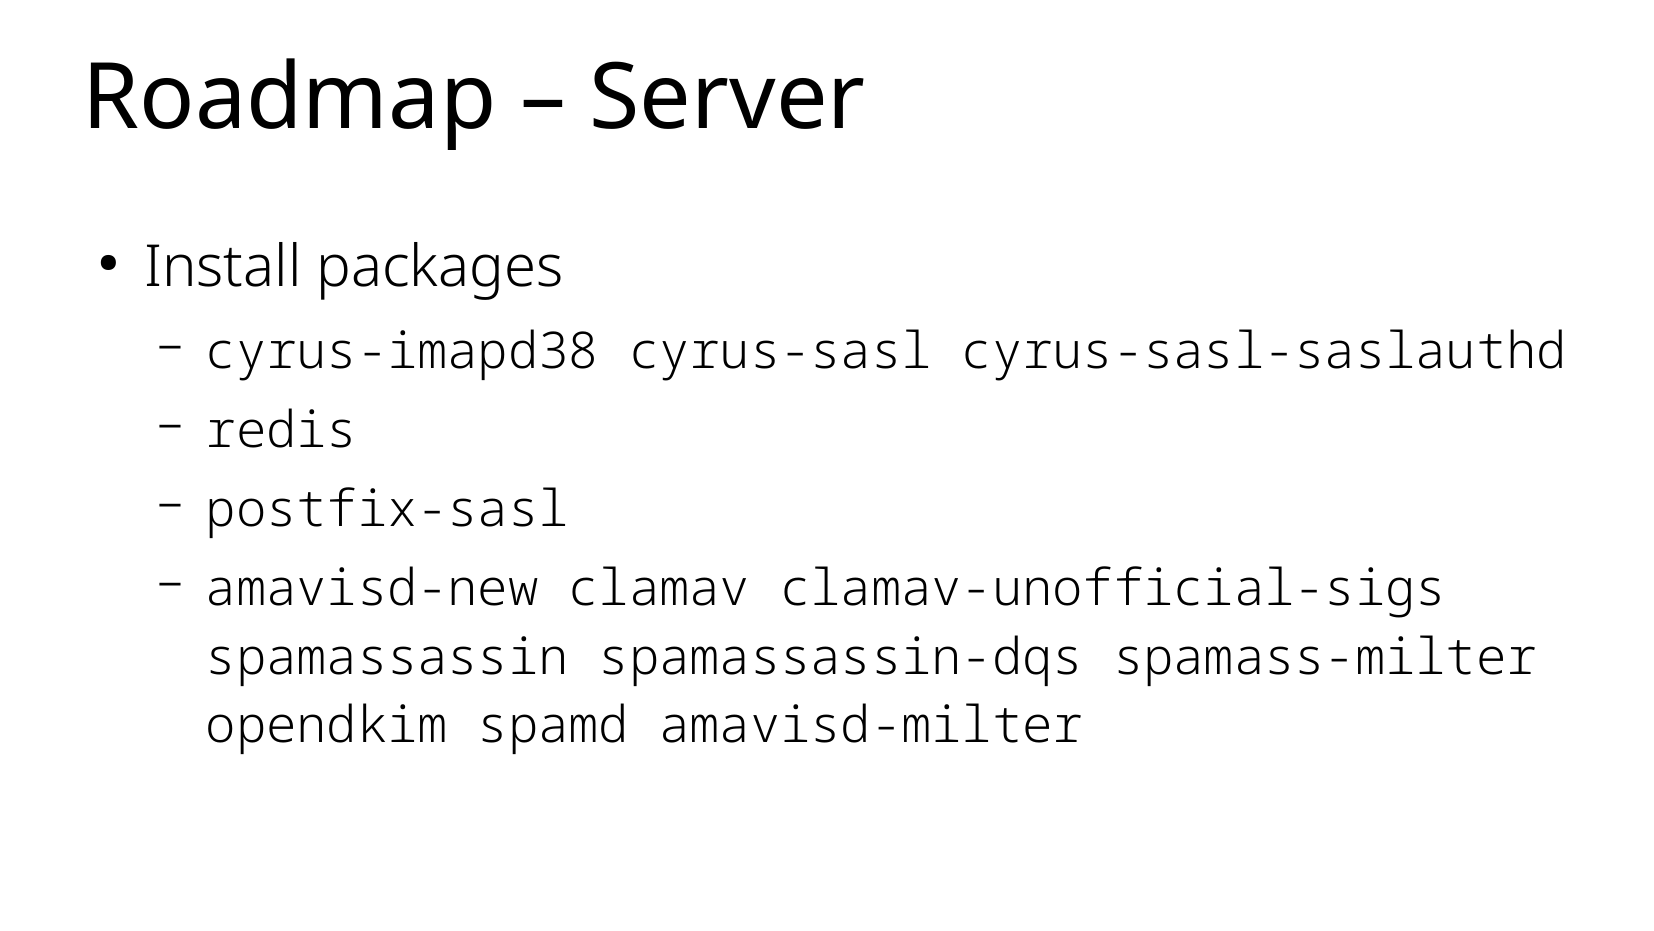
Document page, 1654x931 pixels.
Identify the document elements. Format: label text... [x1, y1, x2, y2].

title Roadmap – Server [82, 37, 1571, 150]
list Install packages cyrus-imapd38 cyrus-sasl cyrus-sasl-saslauthd redis postfix-sasl amavisd-new clamav clamav-unofficial-sigs spamassassin spamassassin-dqs spamass-milter opendkim spamd amavisd-milter [82, 224, 1571, 825]
